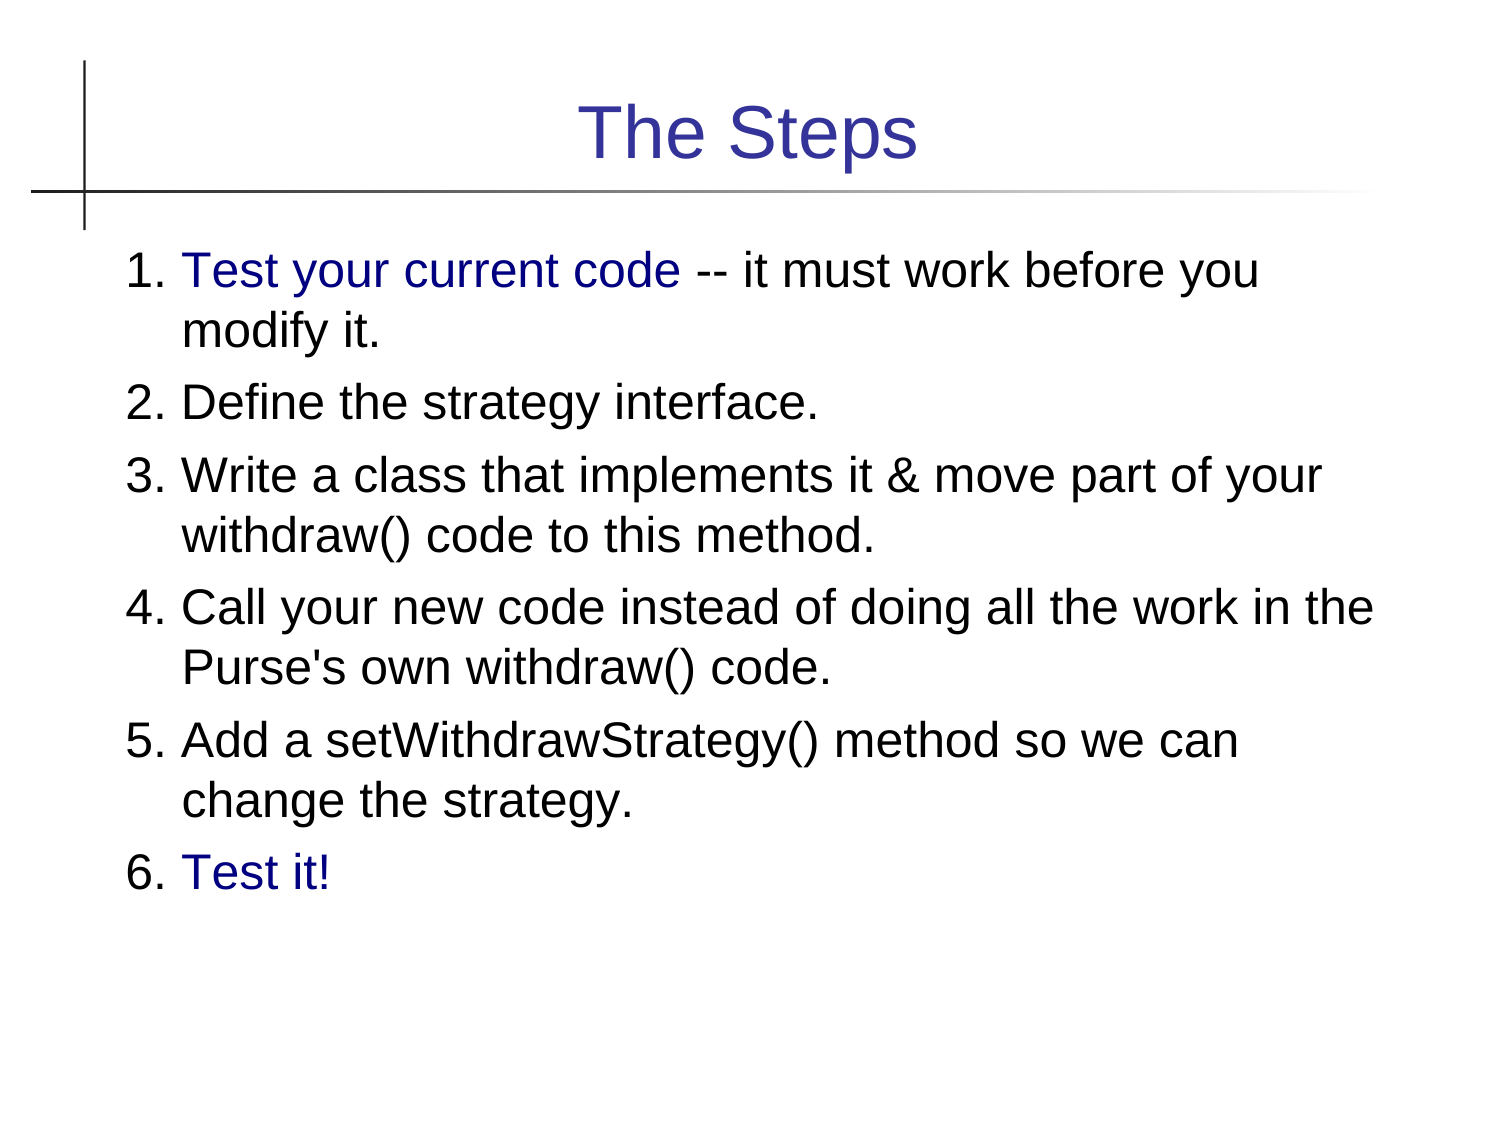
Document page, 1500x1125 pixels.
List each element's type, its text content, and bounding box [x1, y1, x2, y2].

title The Steps [100, 42, 1397, 182]
list 1. Test your current code -- it must work before you modify it. 2. Define the strategy interface. 3. Write a class that implements it & move part of your withdraw() code to this method. 4. Call your new code instead of doing all the work in the Purse's own withdraw() code. 5. Add a setWithdrawStrategy() method so we can change the strategy. 6. Test it! [110, 229, 1408, 960]
